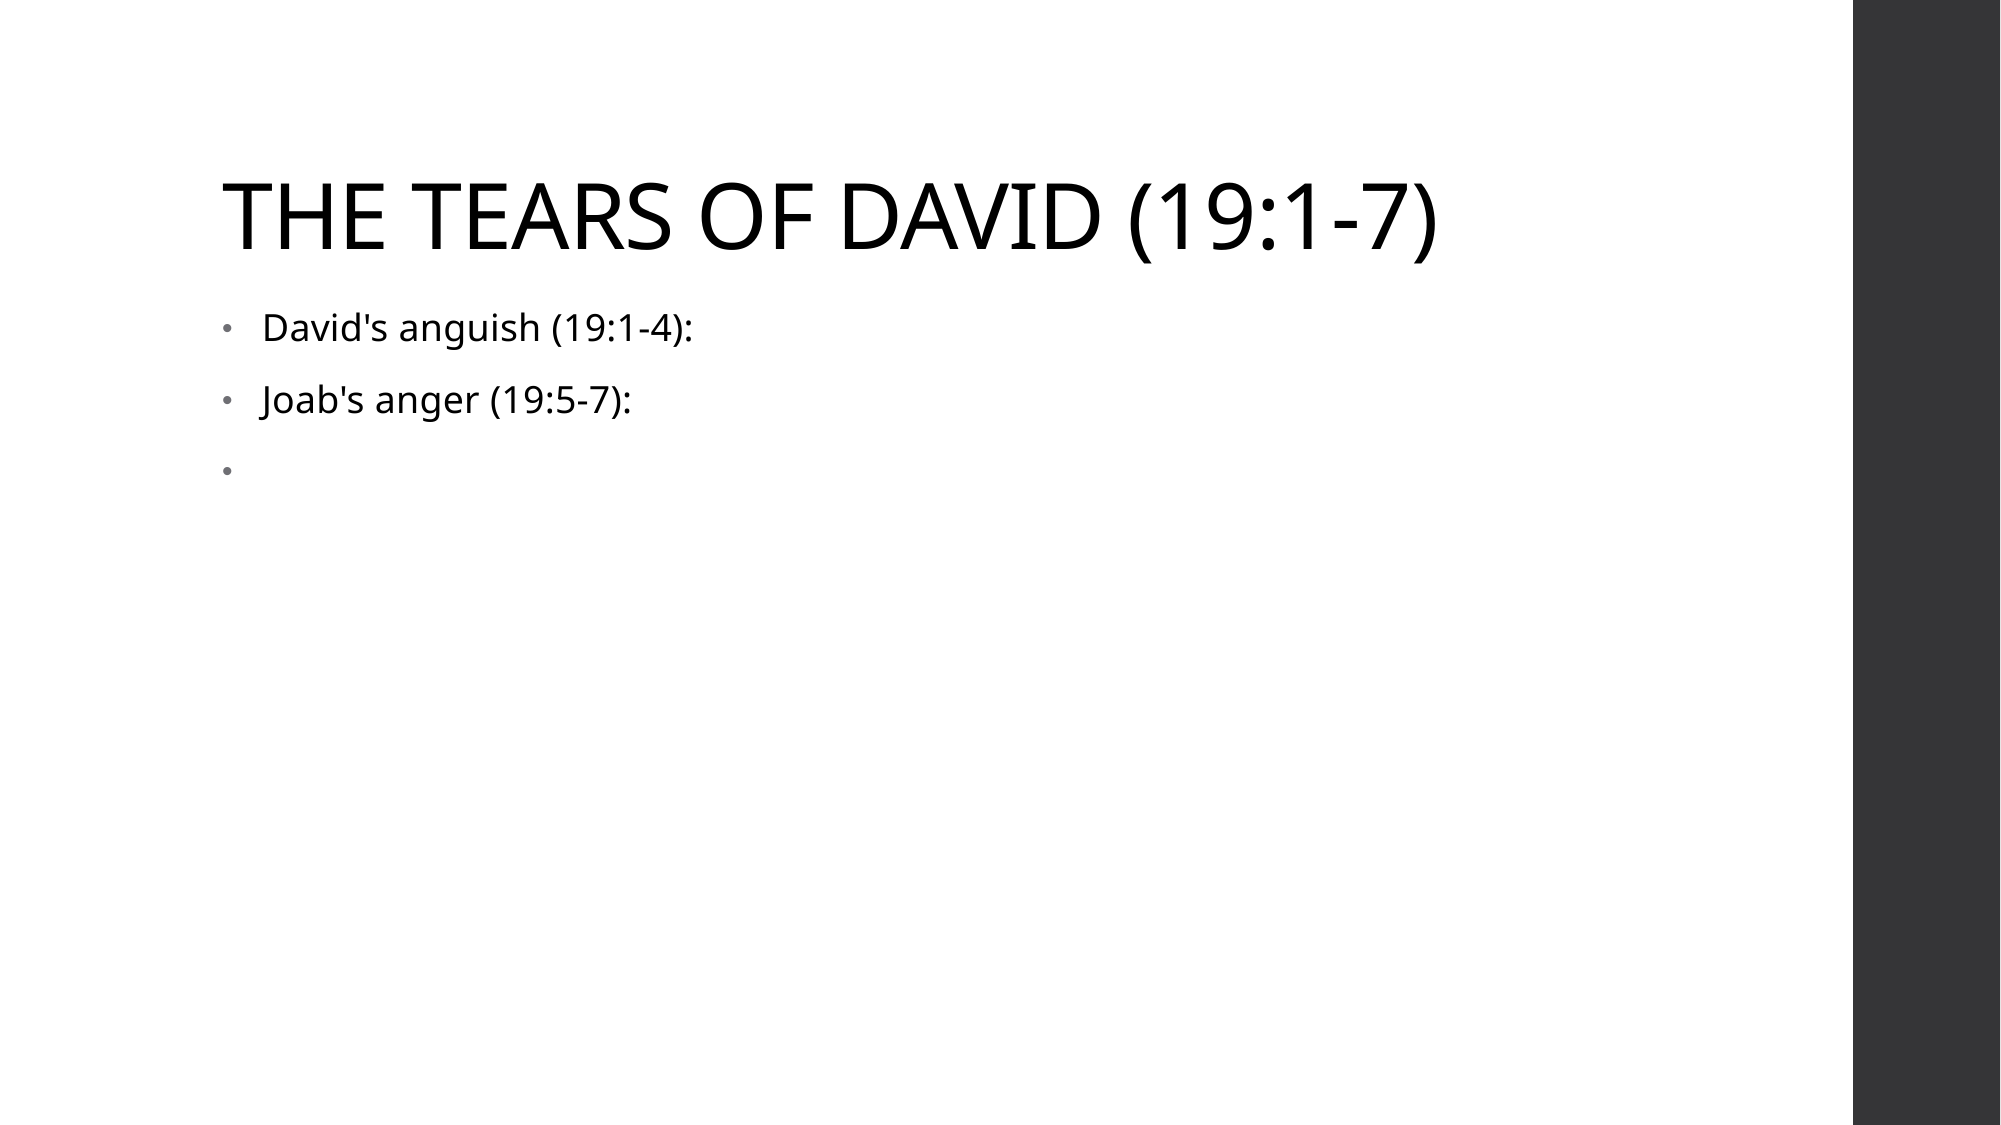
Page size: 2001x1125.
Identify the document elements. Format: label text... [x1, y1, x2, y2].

title THE TEARS OF DAVID (19:1-7) [206, 60, 1797, 278]
list David's anguish (19:1-4): Joab's anger (19:5-7): [206, 299, 1617, 1014]
